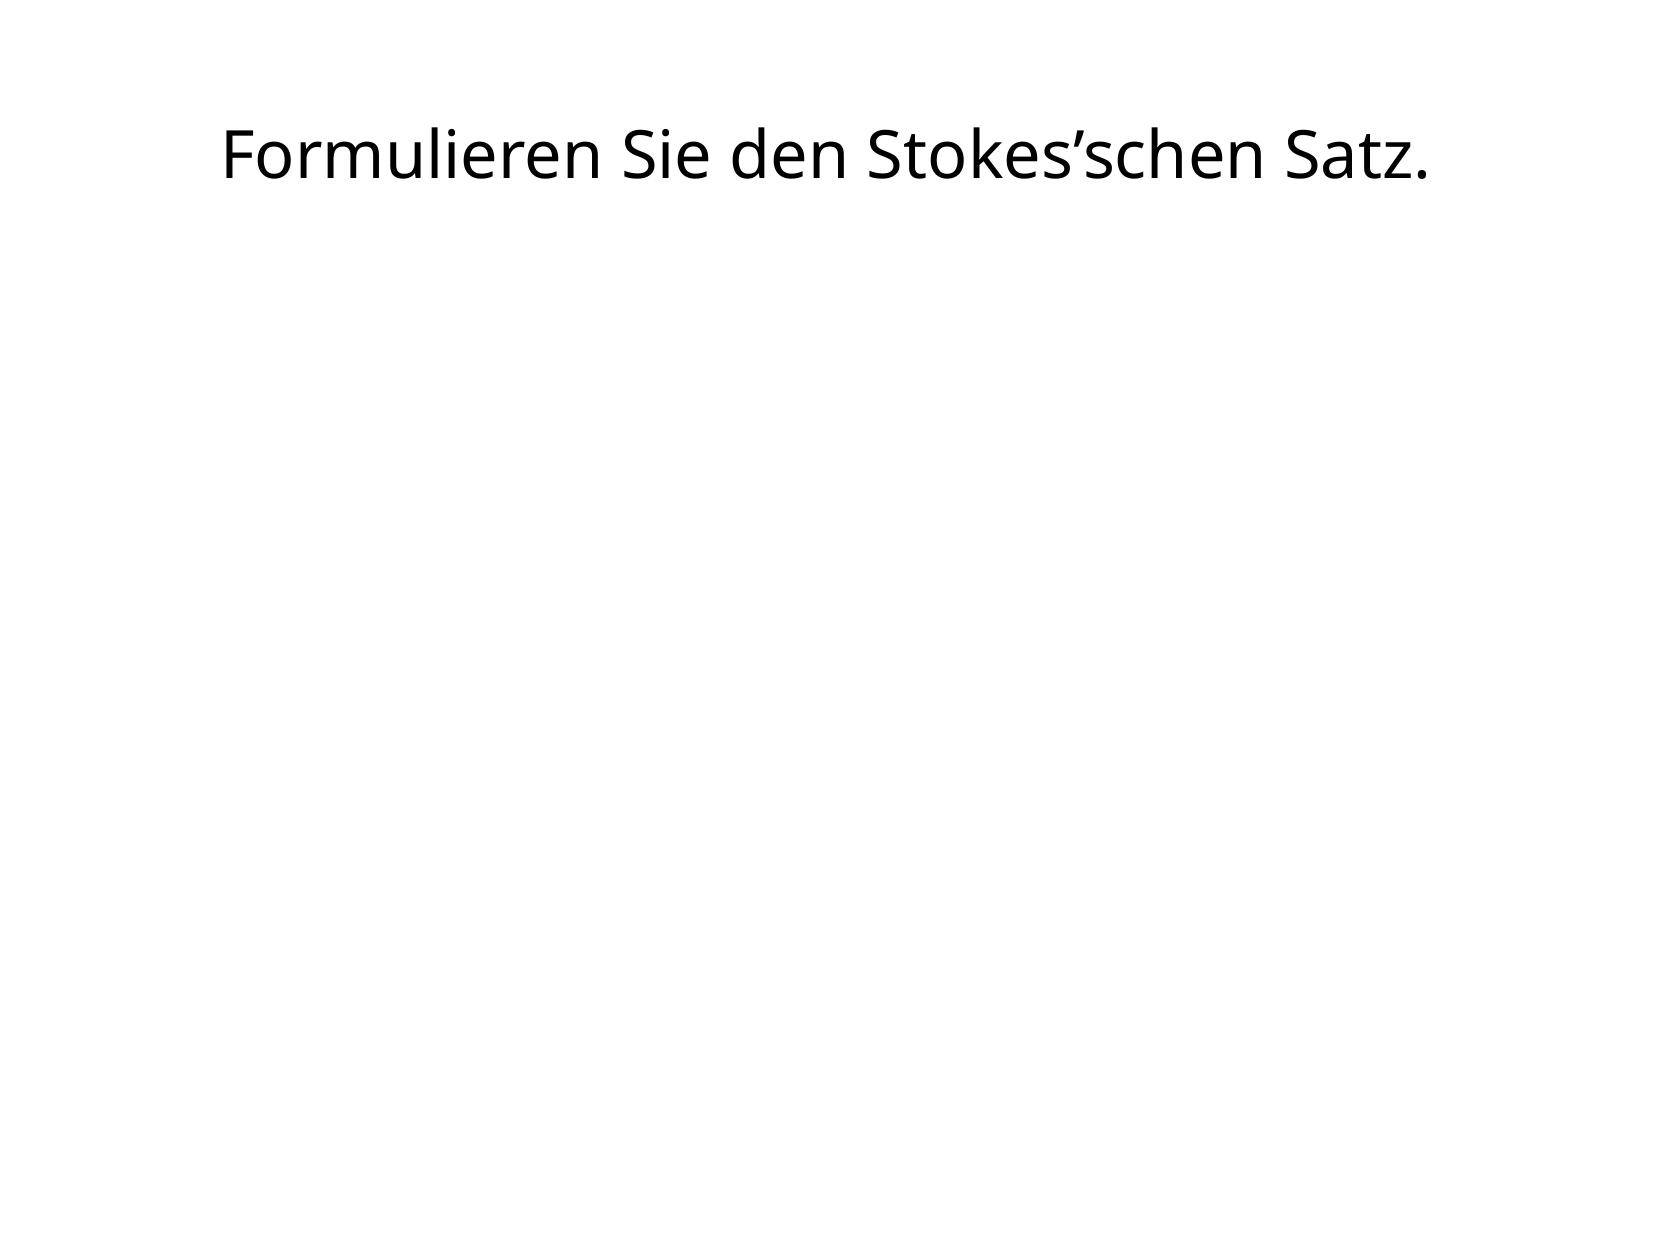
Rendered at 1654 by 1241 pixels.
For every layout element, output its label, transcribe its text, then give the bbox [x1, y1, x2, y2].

title Formulieren Sie den Stokes’schen Satz. [82, 49, 1571, 257]
